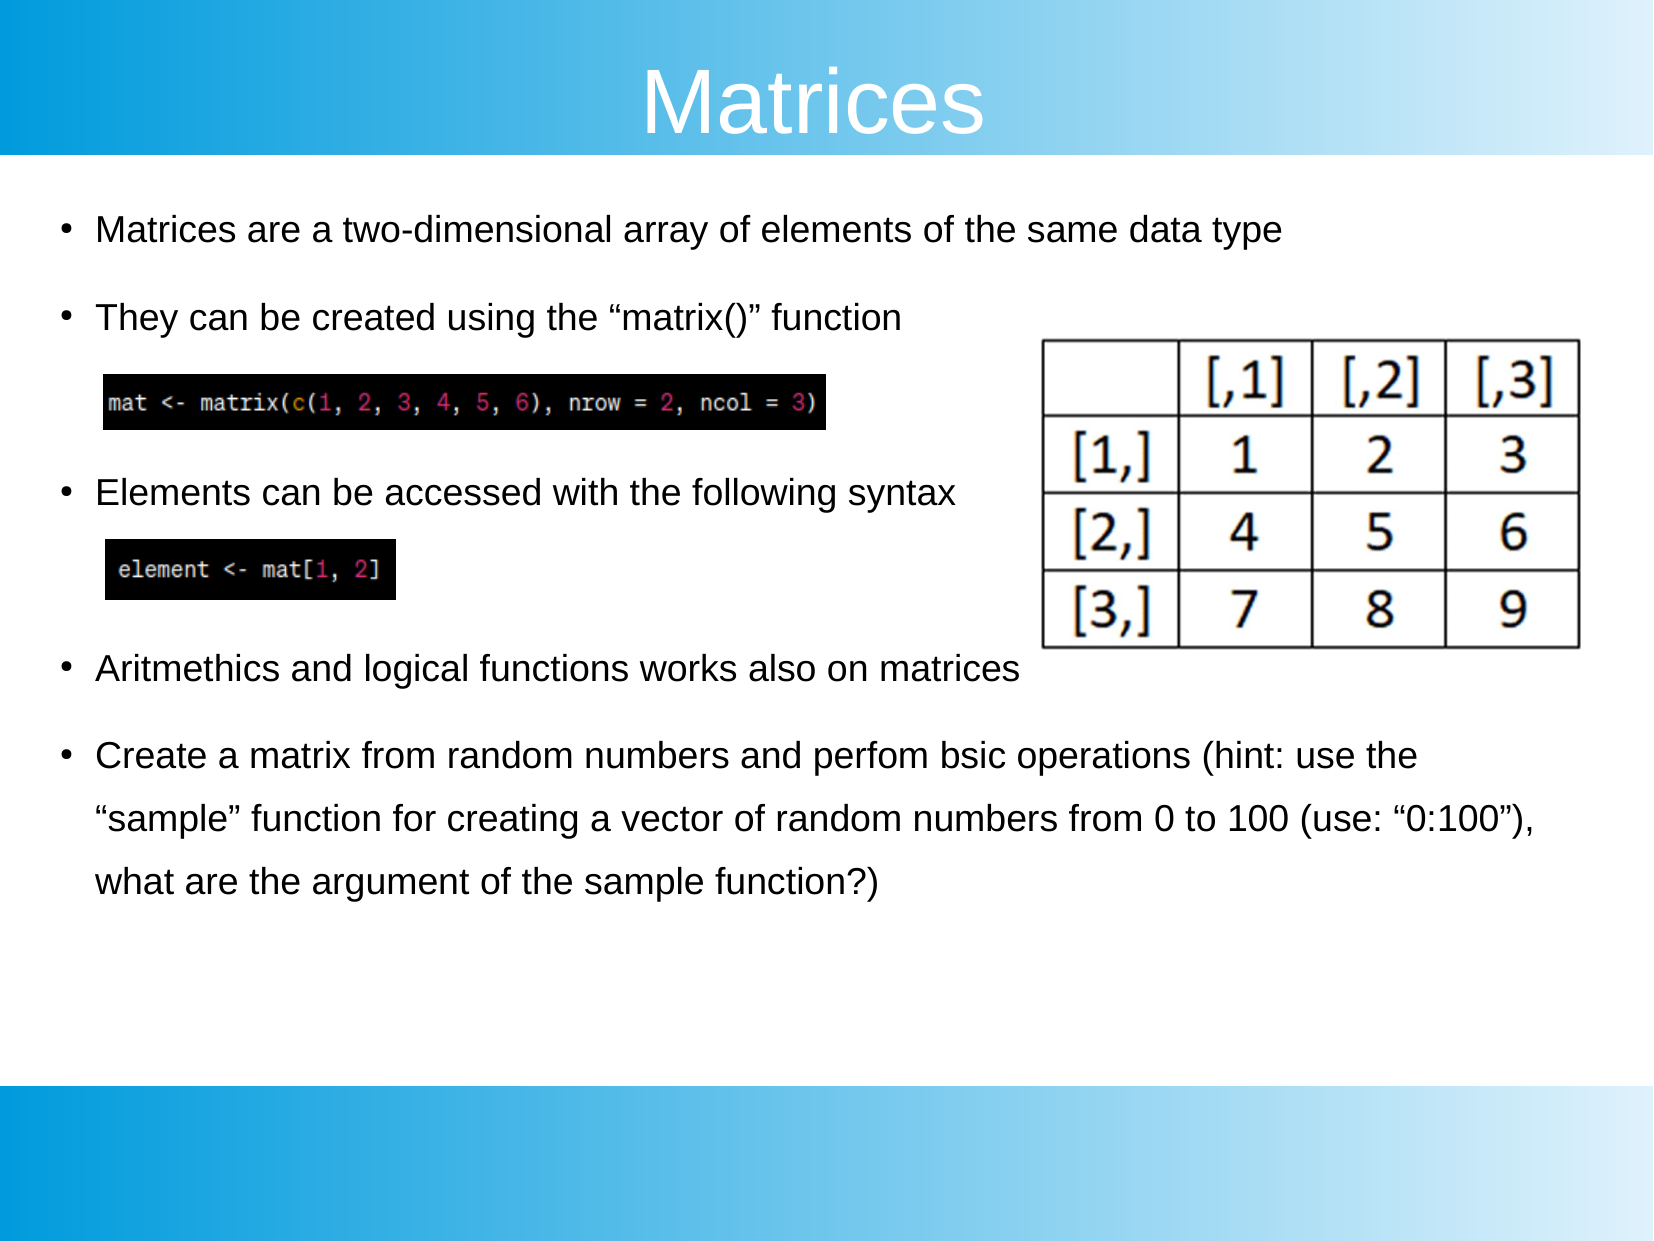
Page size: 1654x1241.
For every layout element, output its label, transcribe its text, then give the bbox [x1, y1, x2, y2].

title Matrices [82, 49, 1571, 155]
picture [1035, 315, 1606, 670]
text_box Matrices are a two-dimensional array of elements of the same data type They can be created using the “matrix()” function Elements can be accessed with the following syntax Aritmethics and logical functions works also on matrices Create a matrix from random numbers and perfom bsic operations (hint: use the “sample” function for creating a vector of random numbers from 0 to 100 (use: “0:100”), what are the argument of the sample function?) [45, 180, 1576, 1086]
picture [103, 374, 826, 430]
picture [105, 539, 396, 600]
